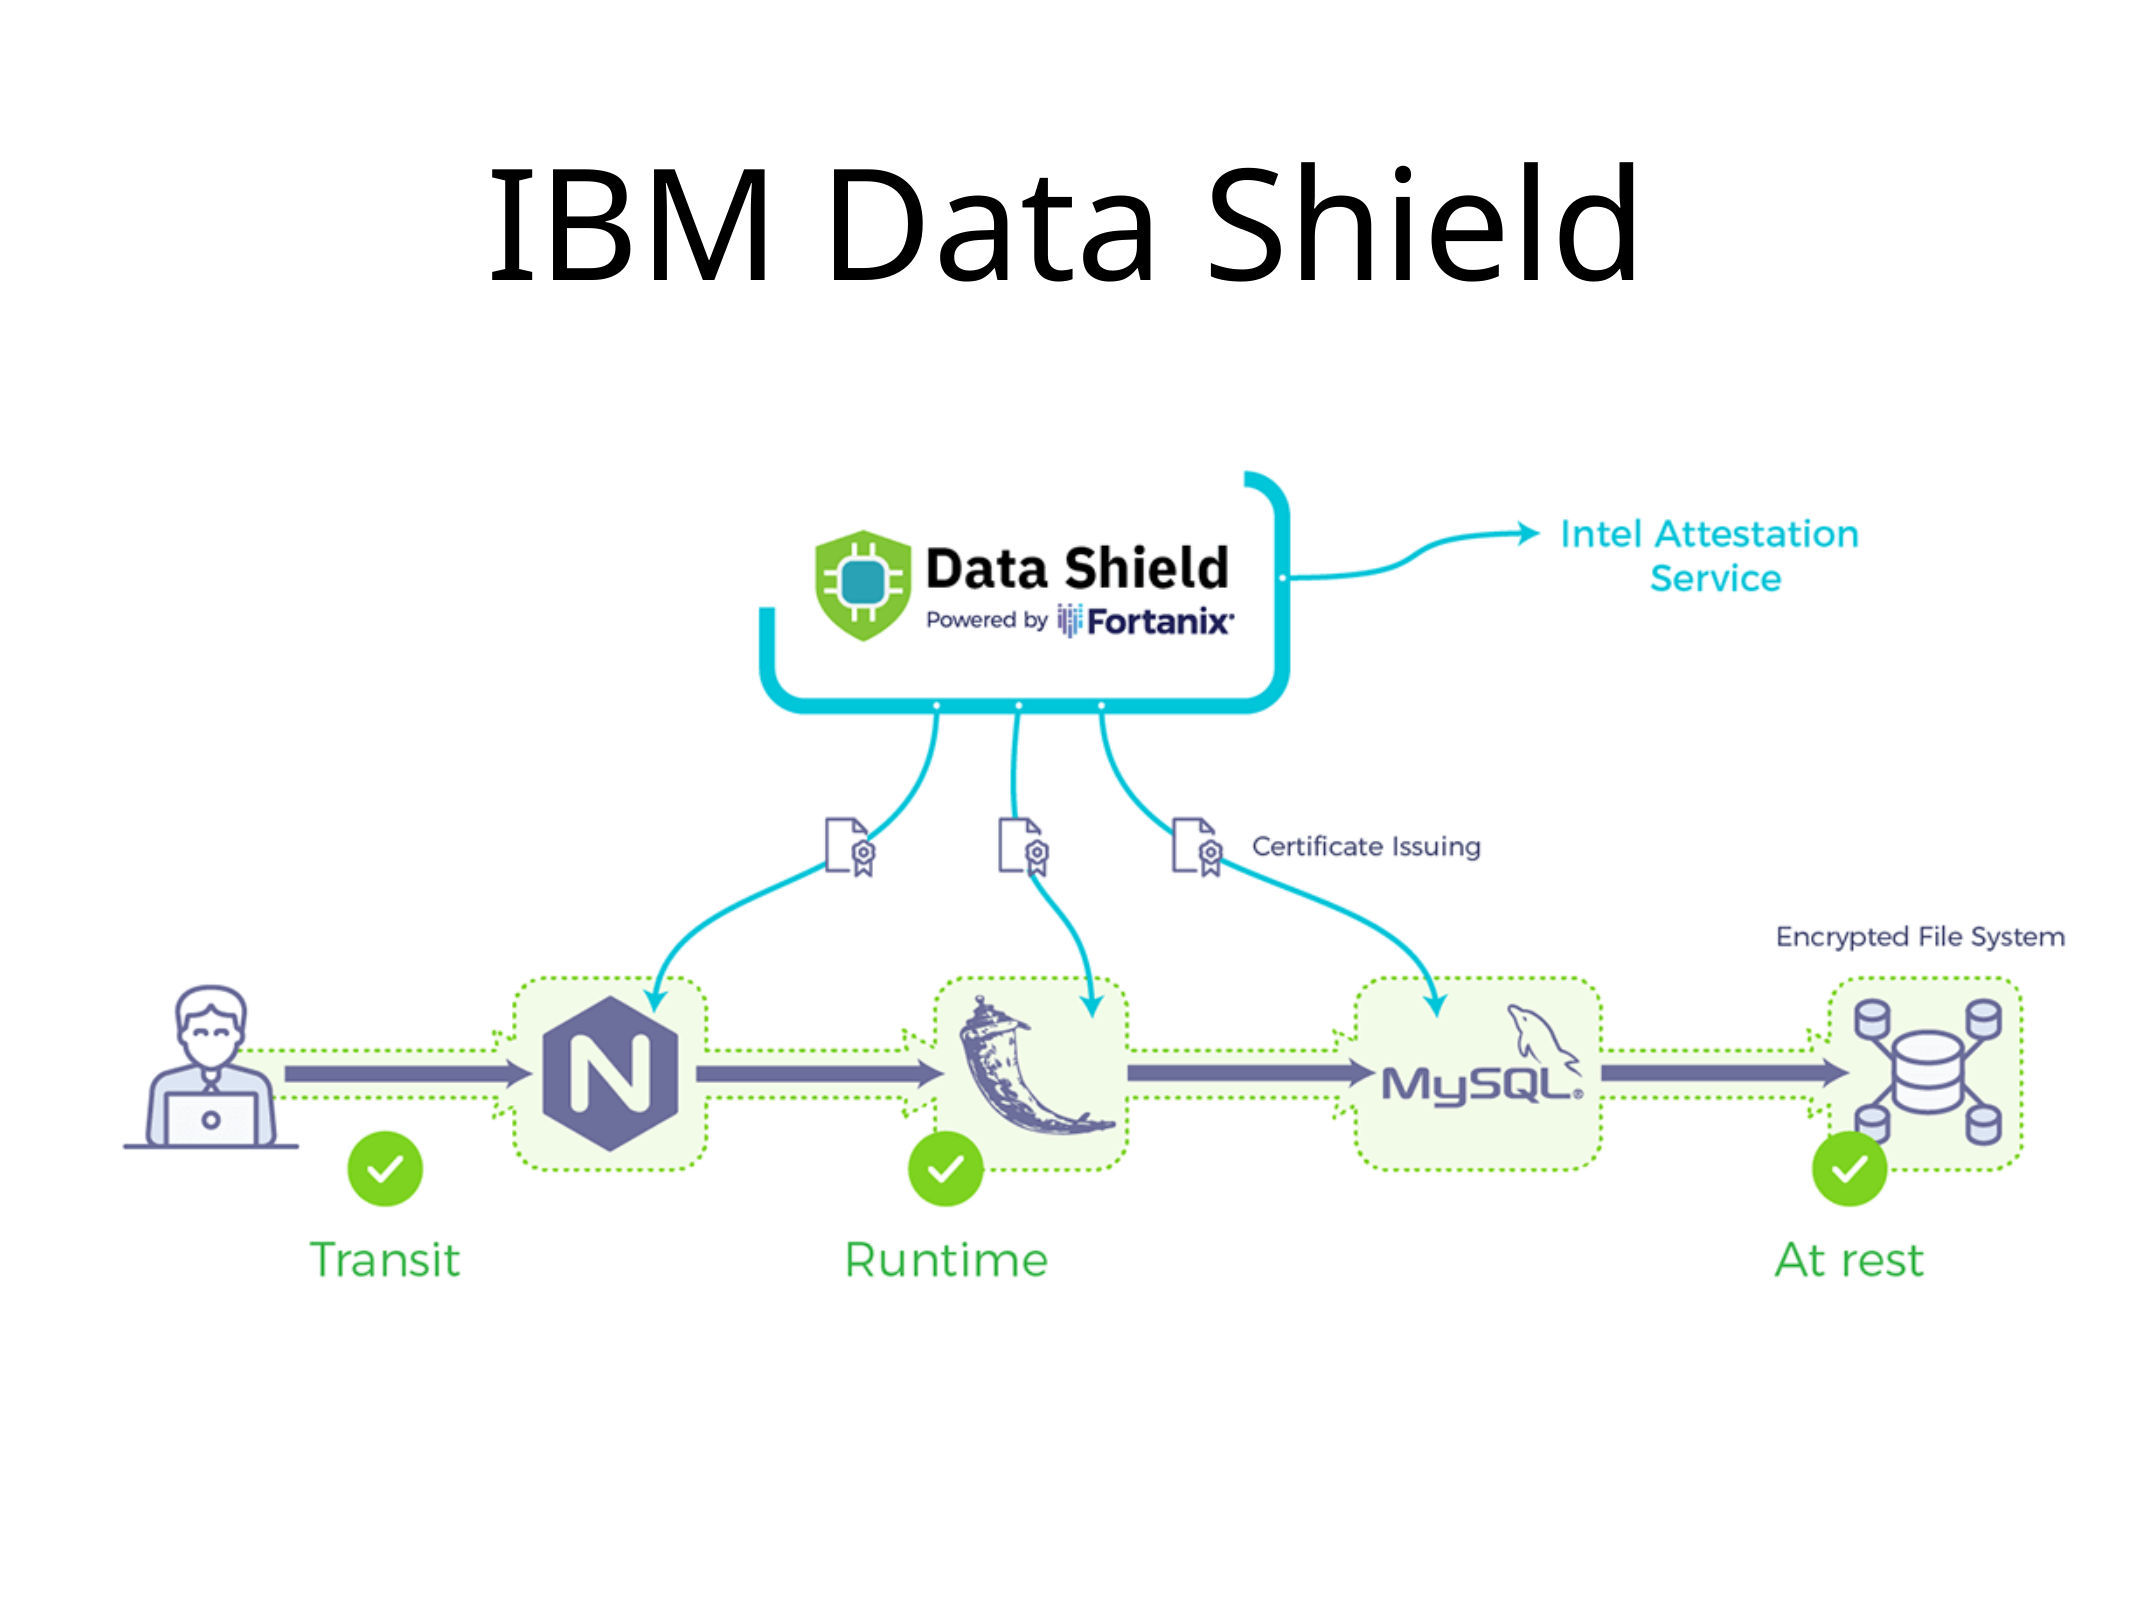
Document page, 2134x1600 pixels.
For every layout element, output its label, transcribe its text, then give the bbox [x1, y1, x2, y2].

picture [25, 434, 2123, 1336]
title IBM Data Shield [156, 41, 1978, 396]
